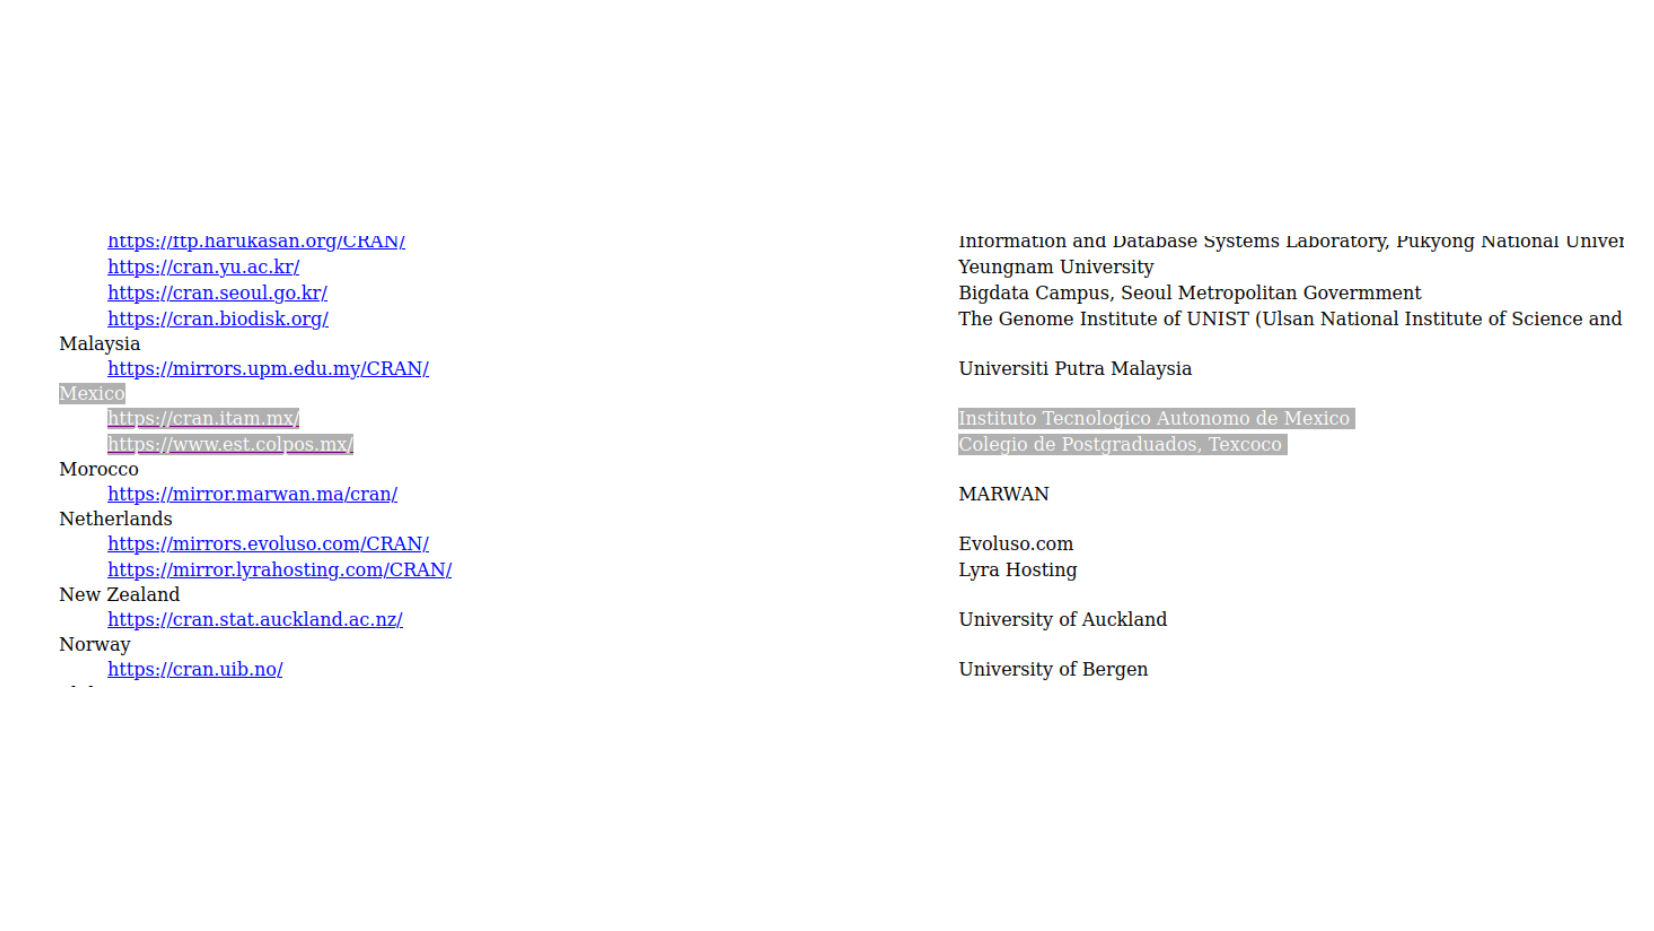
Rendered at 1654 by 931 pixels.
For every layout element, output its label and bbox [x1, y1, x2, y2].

picture [59, 236, 1624, 687]
